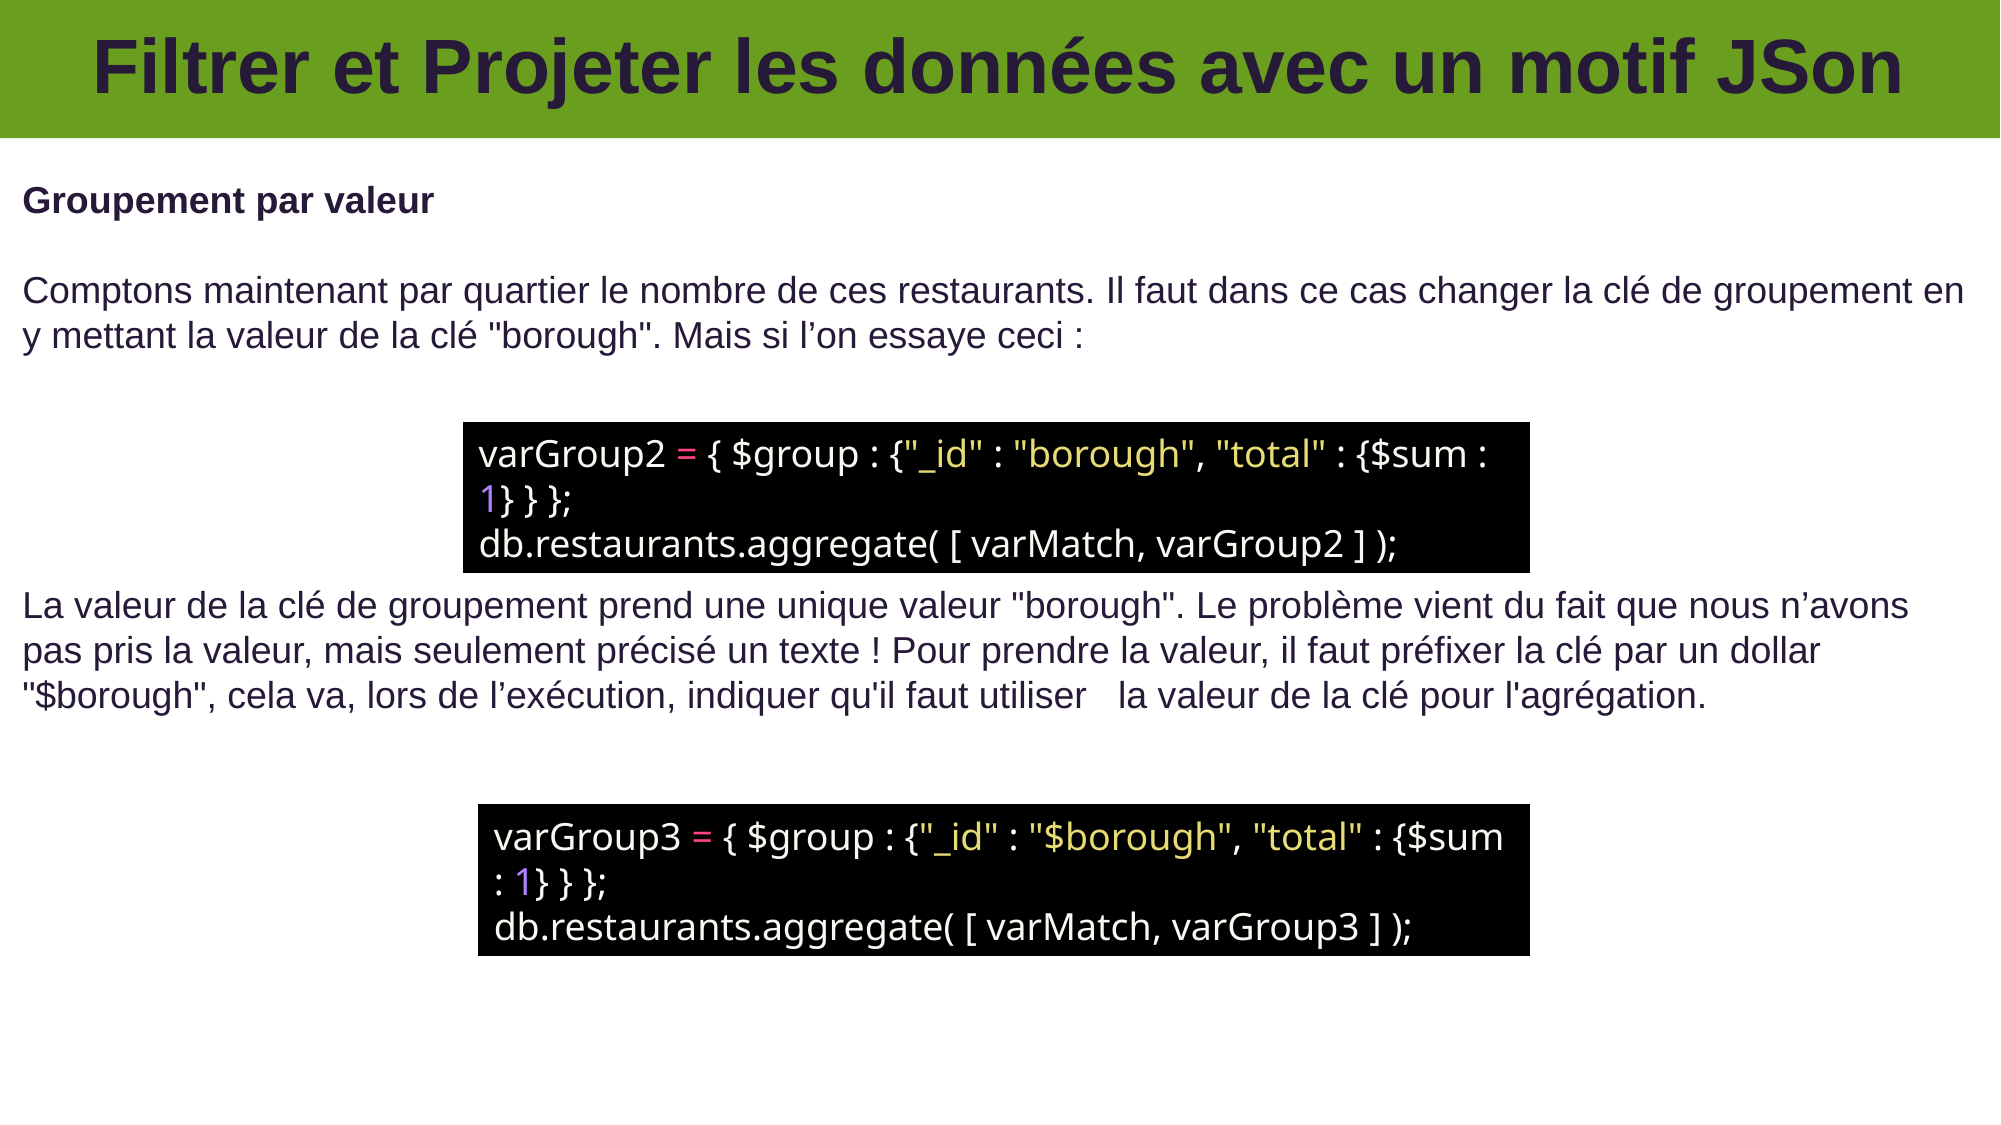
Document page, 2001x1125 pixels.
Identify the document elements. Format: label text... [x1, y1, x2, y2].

text_box [0, 139, 2000, 1125]
text_box varGroup3 = { $group : {"_id" : "$borough", "total" : {$sum : 1} } }; db.restaurants.aggregate( [ varMatch, varGroup3 ] ); [478, 805, 1530, 912]
text_box Filtrer et Projeter les données avec un motif JSon [0, 0, 2000, 139]
text_box varGroup2 = { $group : {"_id" : "borough", "total" : {$sum : 1} } }; db.restaurants.aggregate( [ varMatch, varGroup2 ] ); [463, 422, 1530, 529]
text_box Groupement par valeur Comptons maintenant par quartier le nombre de ces restaurants. Il faut dans ce cas changer la clé de groupement en y mettant la valeur de la clé "borough". Mais si l’on essaye ceci : La valeur de la clé de groupement prend une unique valeur "borough". Le problème vient du fait que nous n’avons pas pris la valeur, mais seulement précisé un texte ! Pour prendre la valeur, il faut préfixer la clé par un dollar "$borough", cela va, lors de l’exécution, indiquer qu'il faut utiliser la valeur de la clé pour l'agrégation. [7, 168, 1993, 730]
